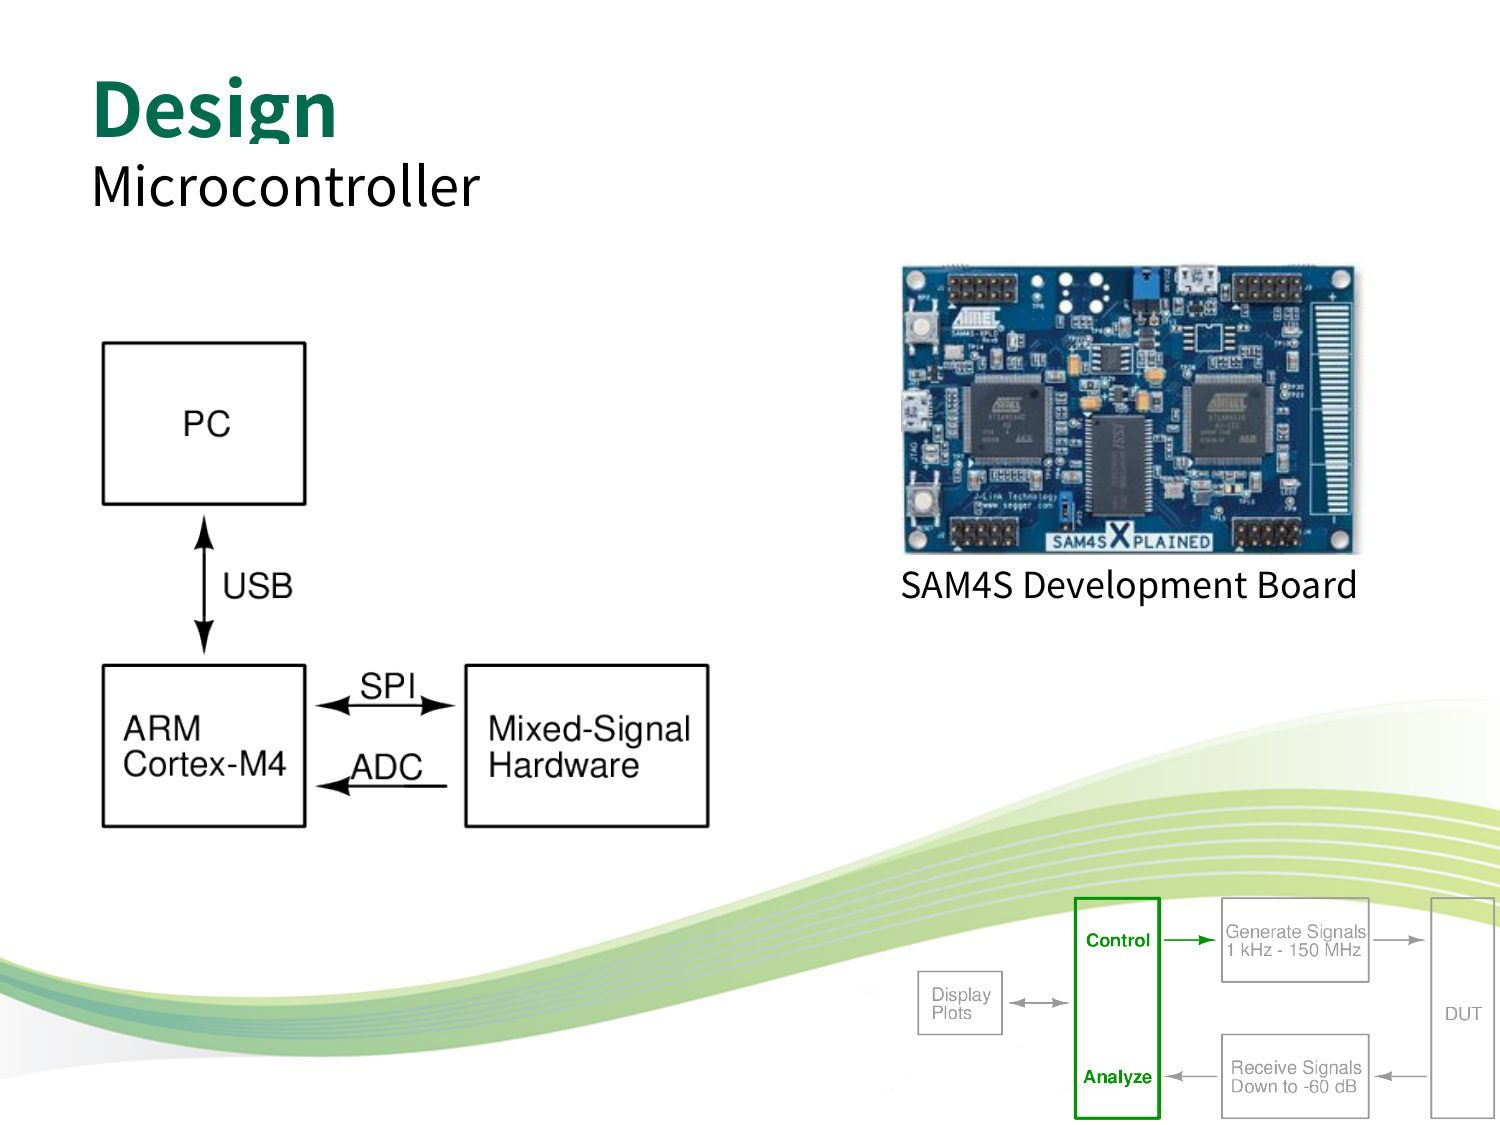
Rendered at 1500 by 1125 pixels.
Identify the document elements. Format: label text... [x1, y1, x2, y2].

list SAM4S Development Board [885, 547, 1381, 661]
picture [0, 0, 1500, 1125]
title Design Microcontroller [75, 45, 1426, 233]
